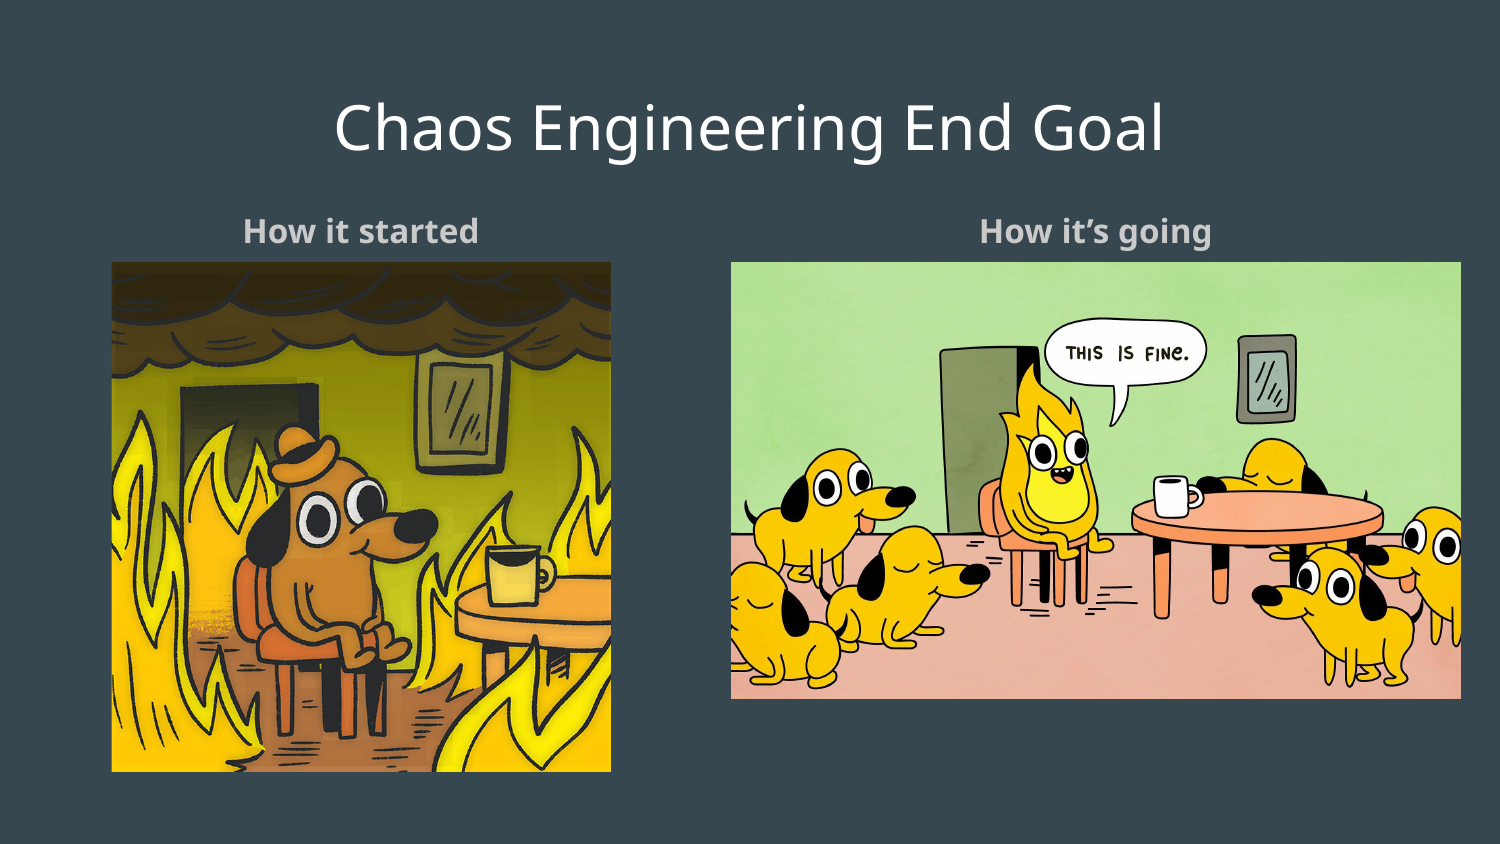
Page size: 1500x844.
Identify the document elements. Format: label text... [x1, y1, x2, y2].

list How it started [51, 189, 672, 263]
picture [111, 262, 611, 772]
picture [731, 262, 1461, 699]
list How it’s going [838, 189, 1354, 262]
title Chaos Engineering End Goal [51, 72, 1449, 167]
